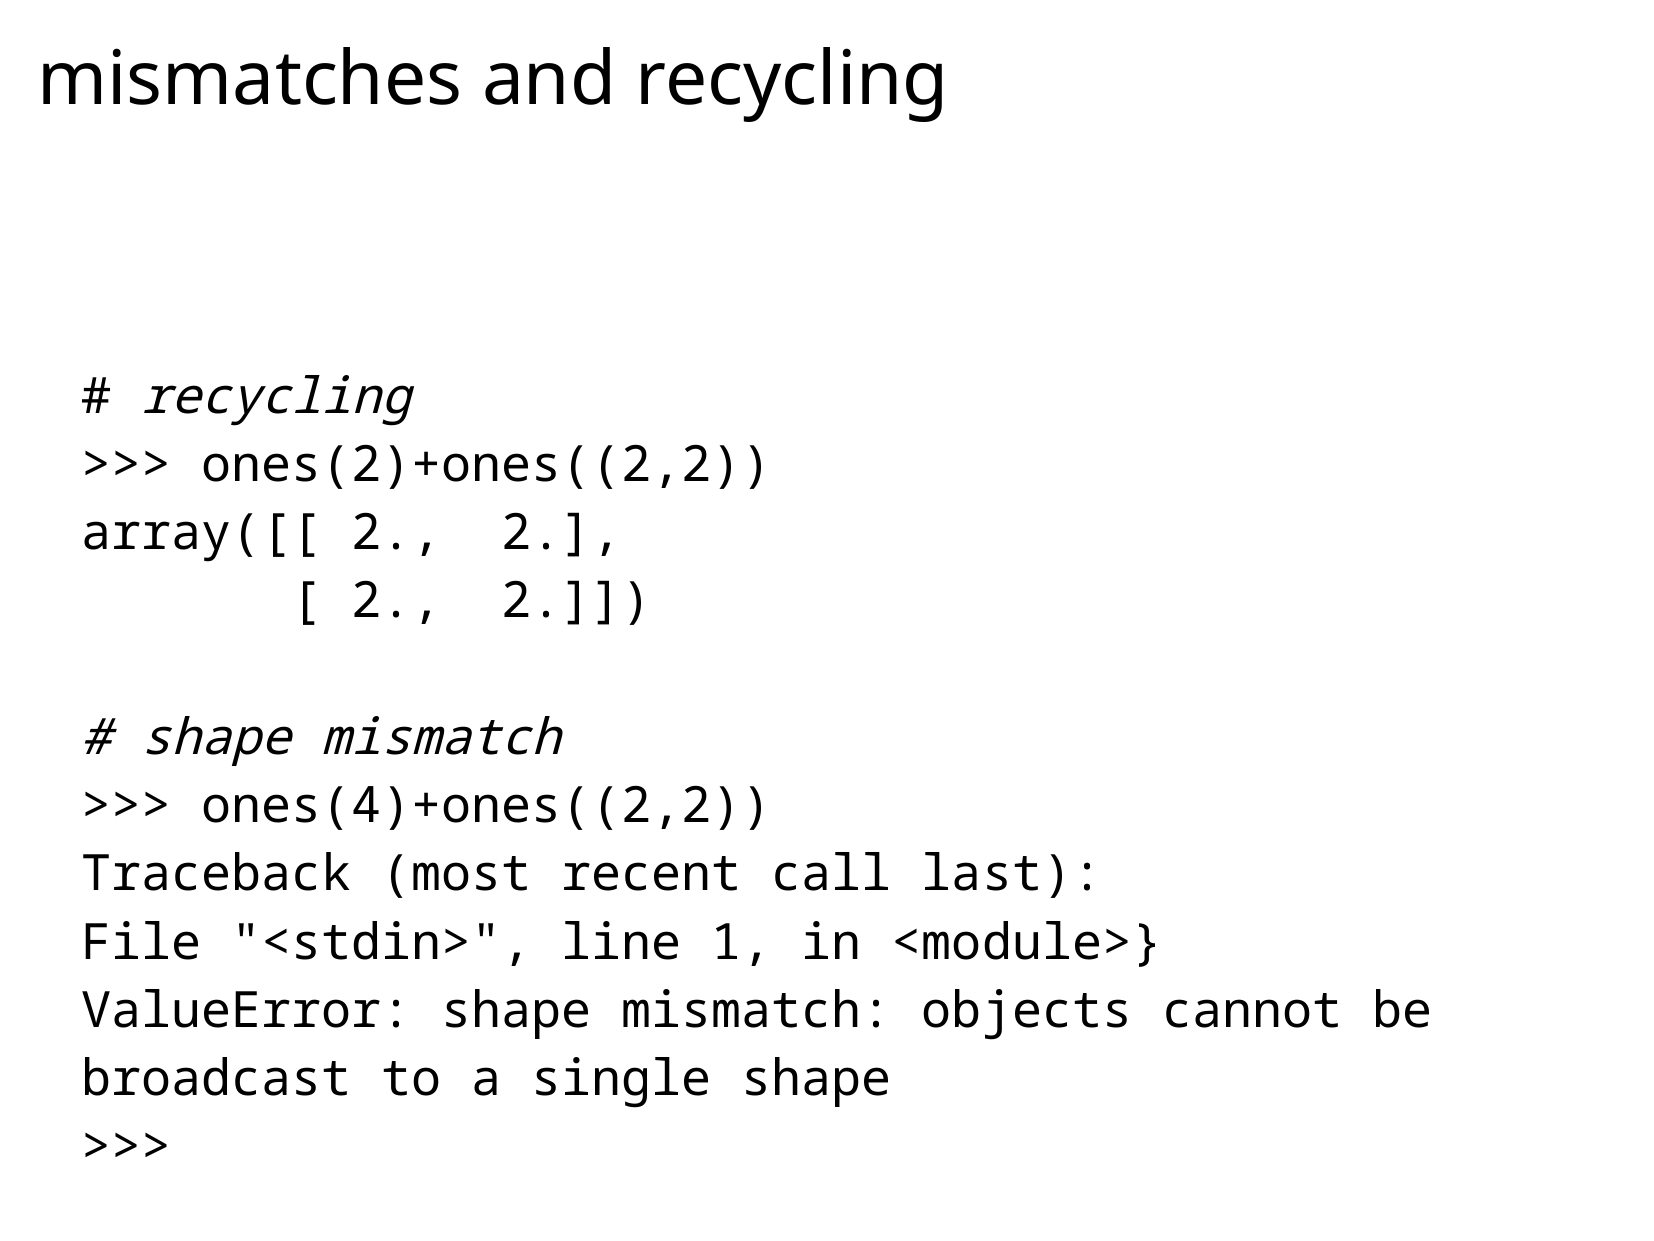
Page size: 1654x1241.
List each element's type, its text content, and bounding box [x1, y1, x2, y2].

title mismatches and recycling [37, 0, 1613, 151]
text_box # recycling >>> ones(2)+ones((2,2)) array([[ 2., 2.], [ 2., 2.]]) # shape mismatch >>> ones(4)+ones((2,2)) Traceback (most recent call last): File "<stdin>", line 1, in <module>} ValueError: shape mismatch: objects cannot be broadcast to a single shape >>> [66, 352, 1546, 1233]
